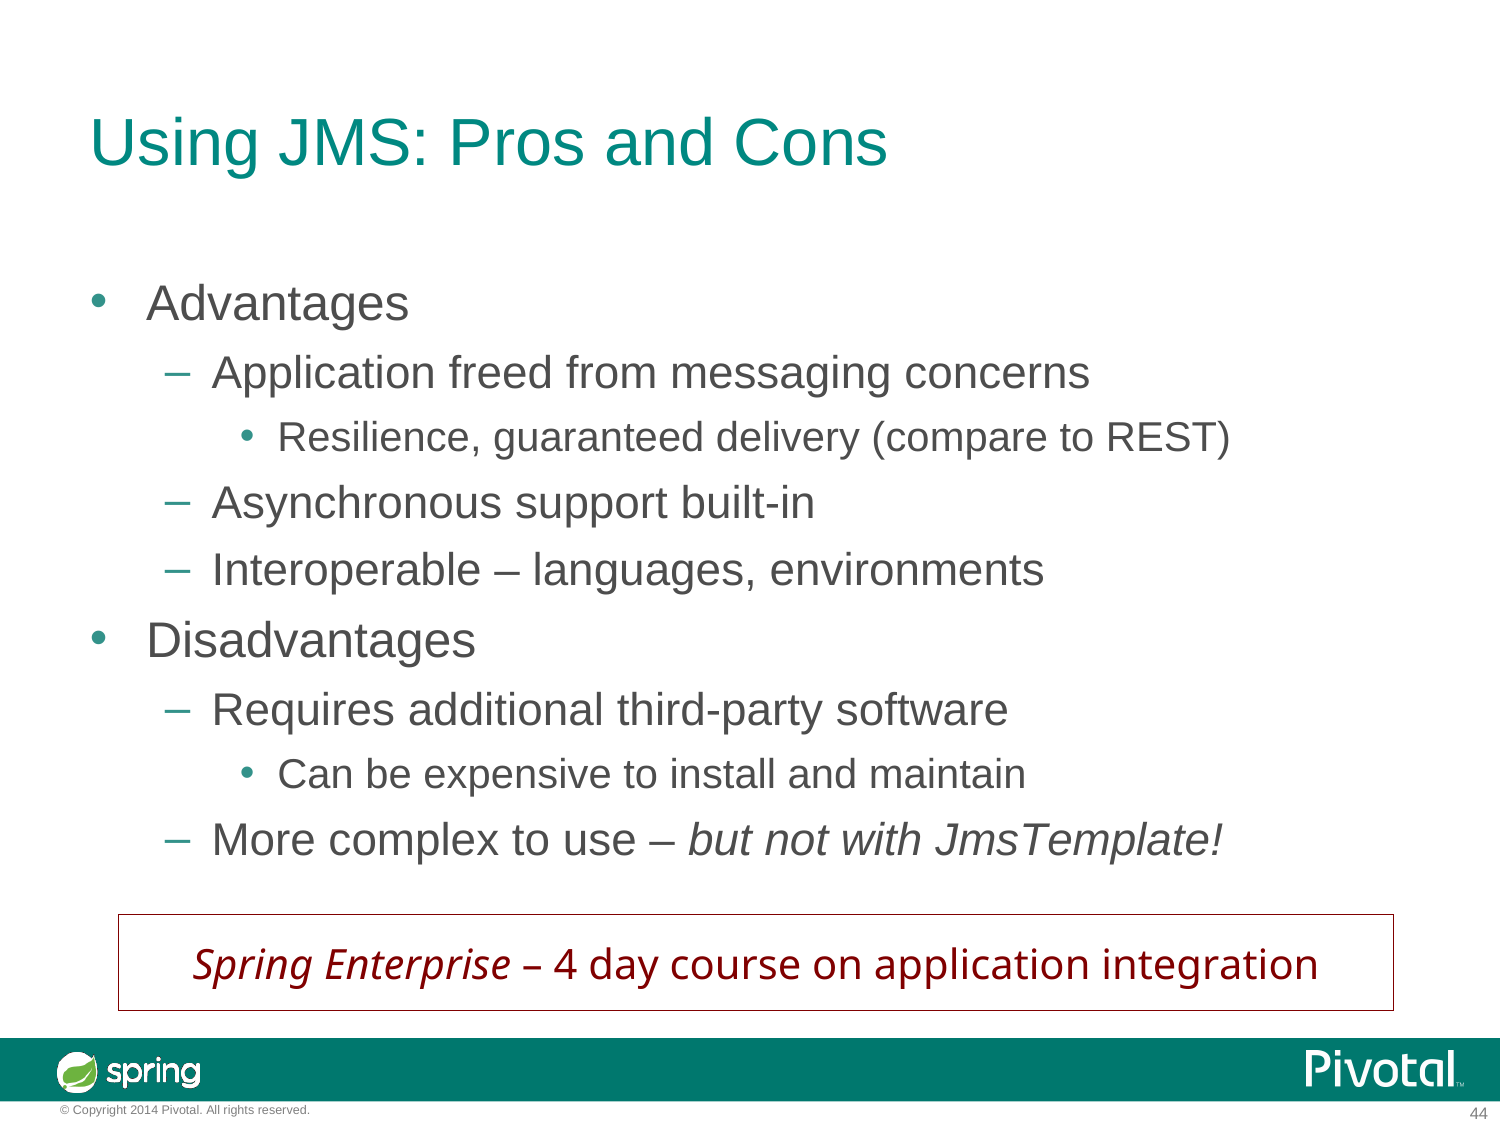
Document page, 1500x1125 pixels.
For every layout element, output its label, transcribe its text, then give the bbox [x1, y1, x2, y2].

text_box Spring Enterprise – 4 day course on application integration [118, 914, 1394, 1011]
picture [1306, 1050, 1464, 1087]
title Using JMS: Pros and Cons [75, 45, 1426, 233]
list Advantages Application freed from messaging concerns Resilience, guaranteed delivery (compare to REST) Asynchronous support built-in Interoperable – languages, environments Disadvantages Requires additional third-party software Can be expensive to install and maintain More complex to use – but not with JmsTemplate! [75, 262, 1426, 1005]
picture [32, 1041, 210, 1103]
